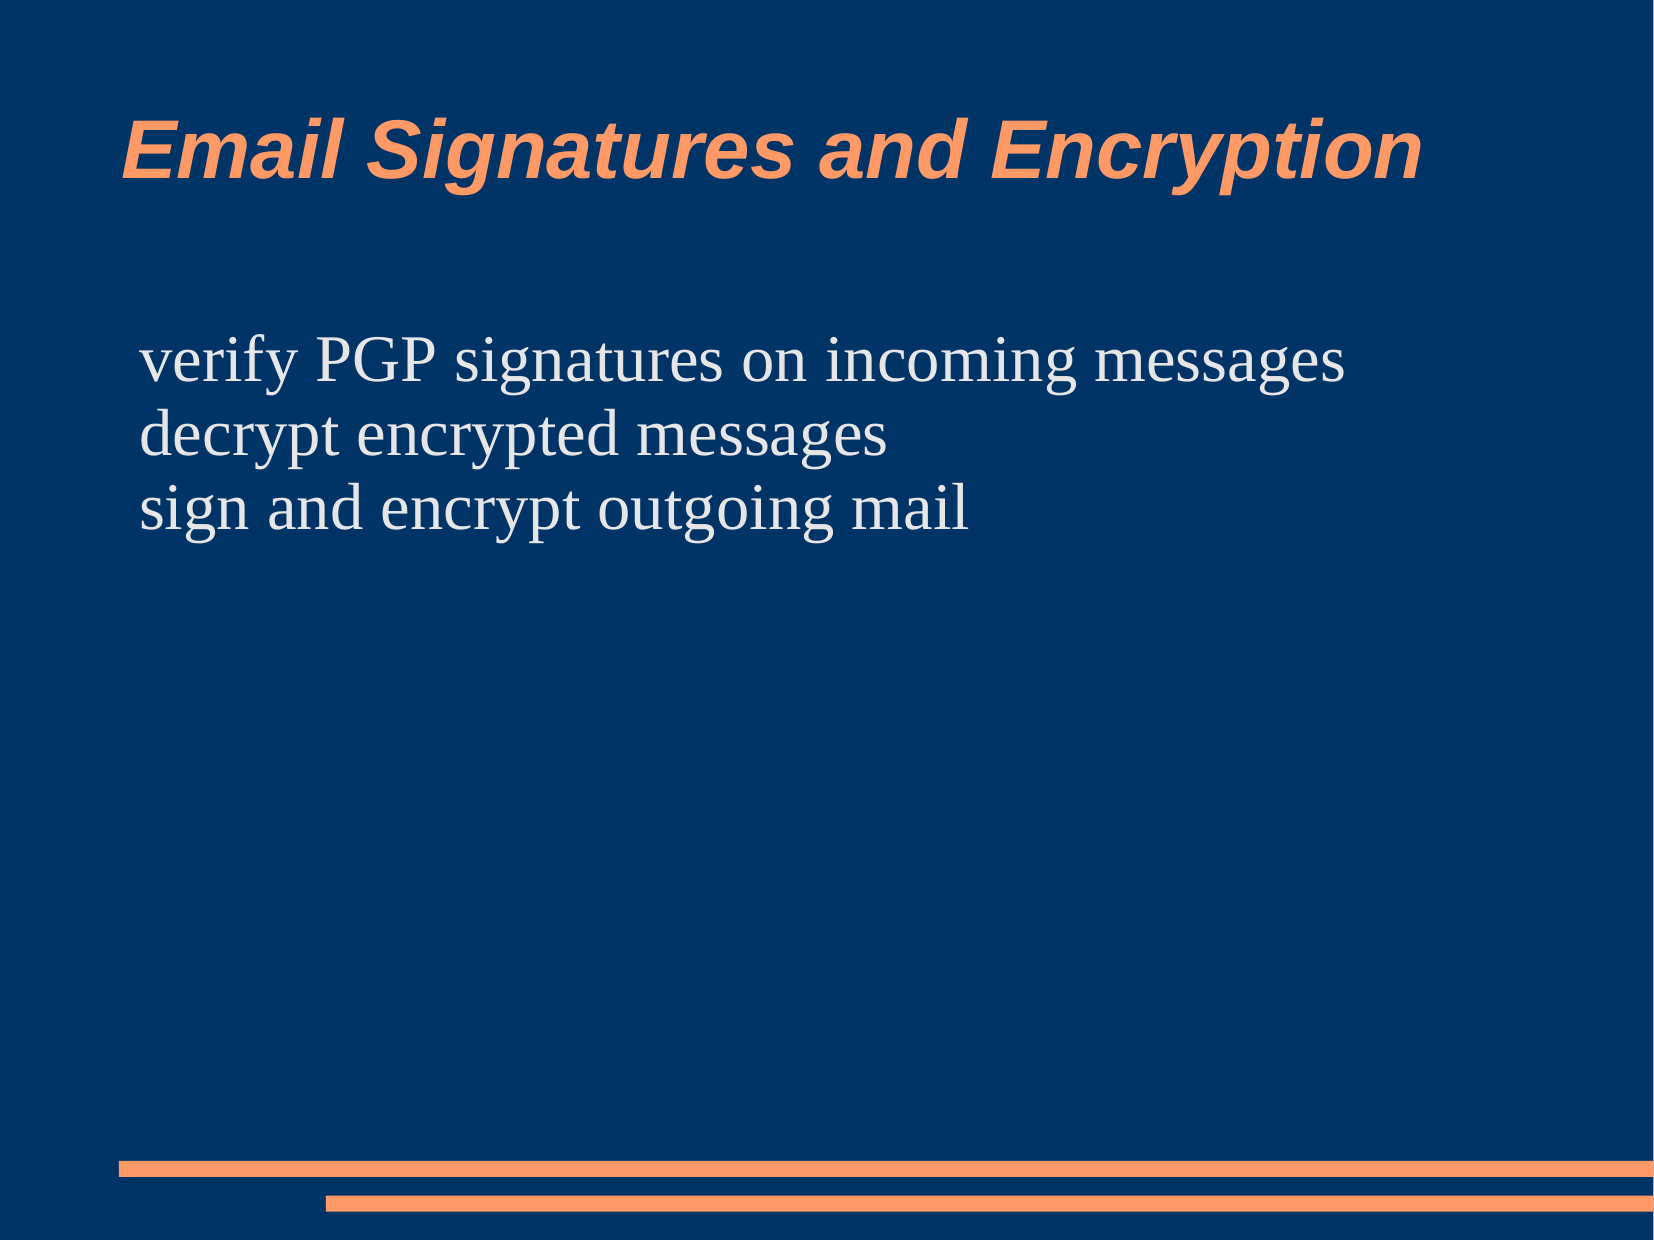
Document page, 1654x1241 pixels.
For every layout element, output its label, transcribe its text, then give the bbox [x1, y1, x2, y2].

list verify PGP signatures on incoming messages decrypt encrypted messages sign and encrypt outgoing mail [121, 322, 1561, 1118]
title Email Signatures and Encryption [121, 46, 1534, 254]
